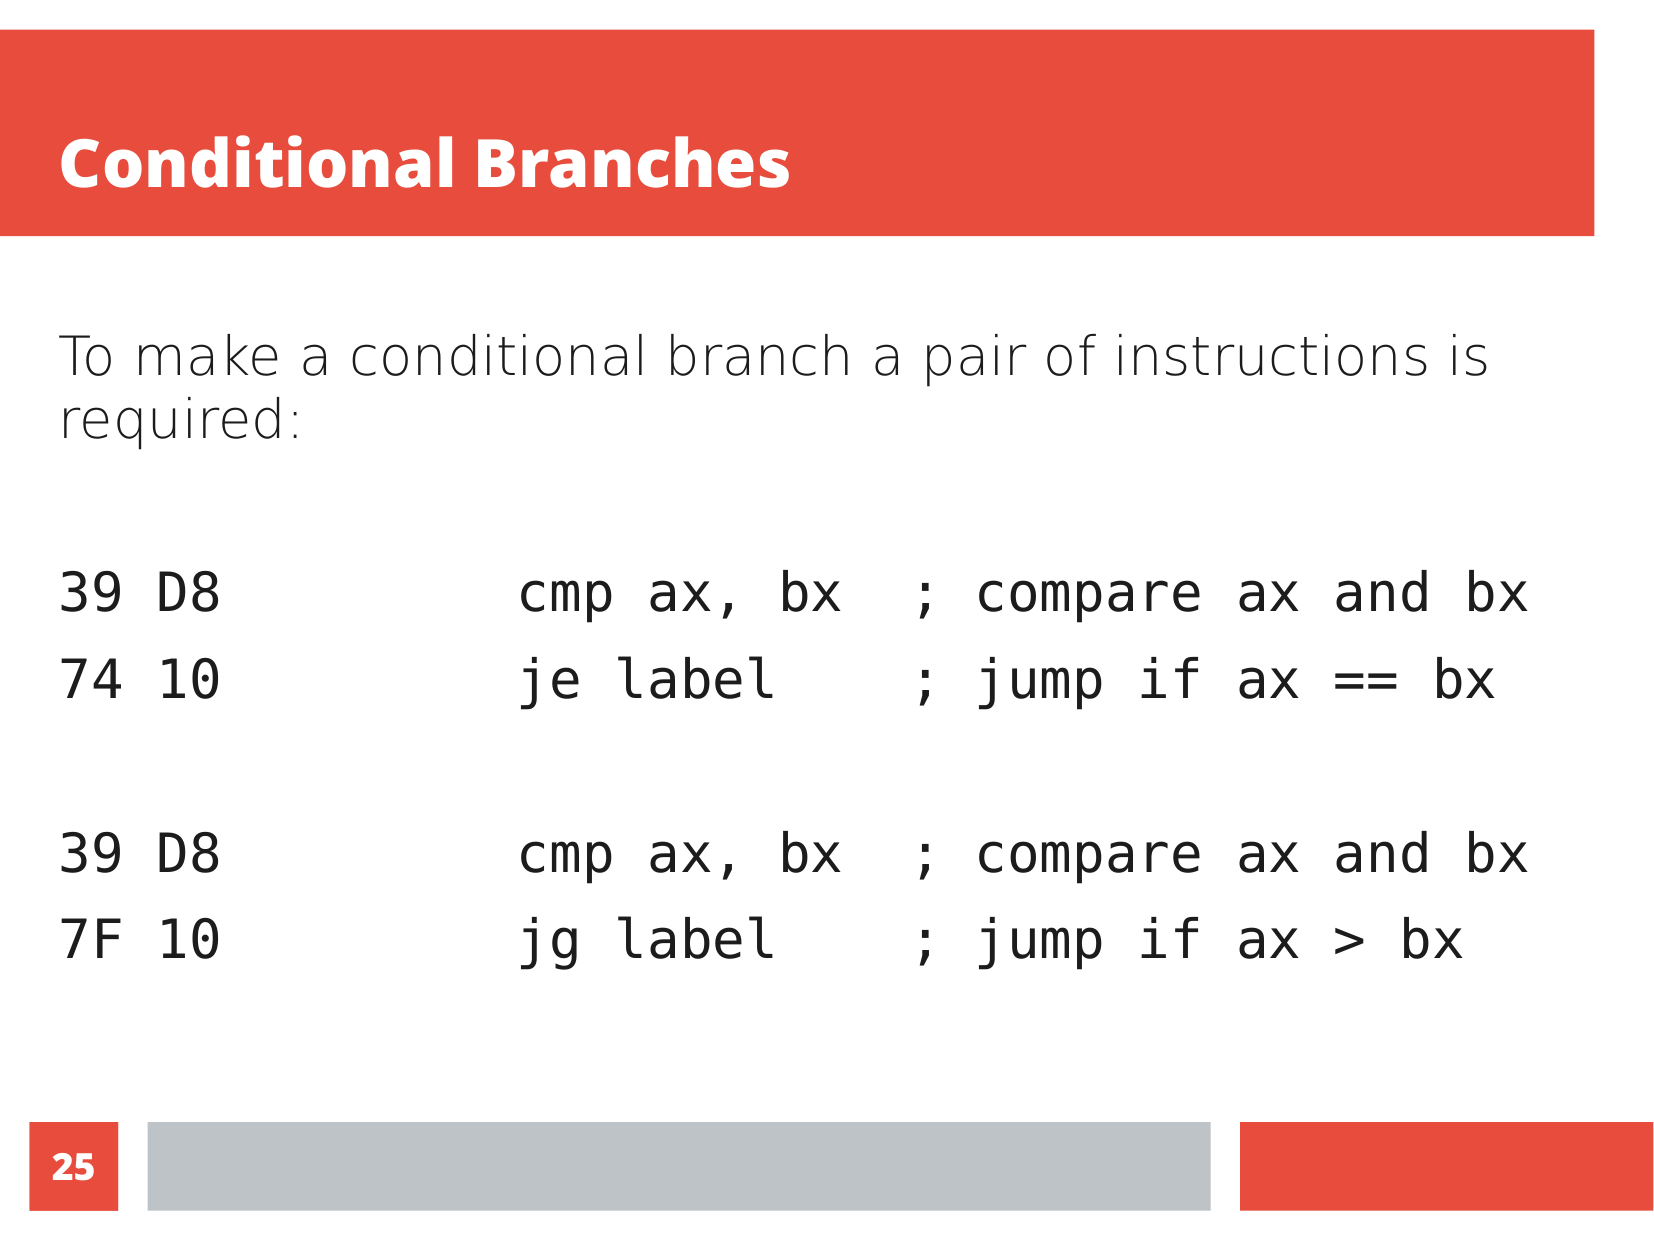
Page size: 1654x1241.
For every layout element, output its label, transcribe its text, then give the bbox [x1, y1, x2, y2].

title Conditional Branches [59, 59, 1595, 207]
list To make a conditional branch a pair of instructions is required: 39 D8 cmp ax, bx ; compare ax and bx 74 10 je label ; jump if ax == bx 39 D8 cmp ax, bx ; compare ax and bx 7F 10 jg label ; jump if ax > bx [59, 324, 1565, 1093]
